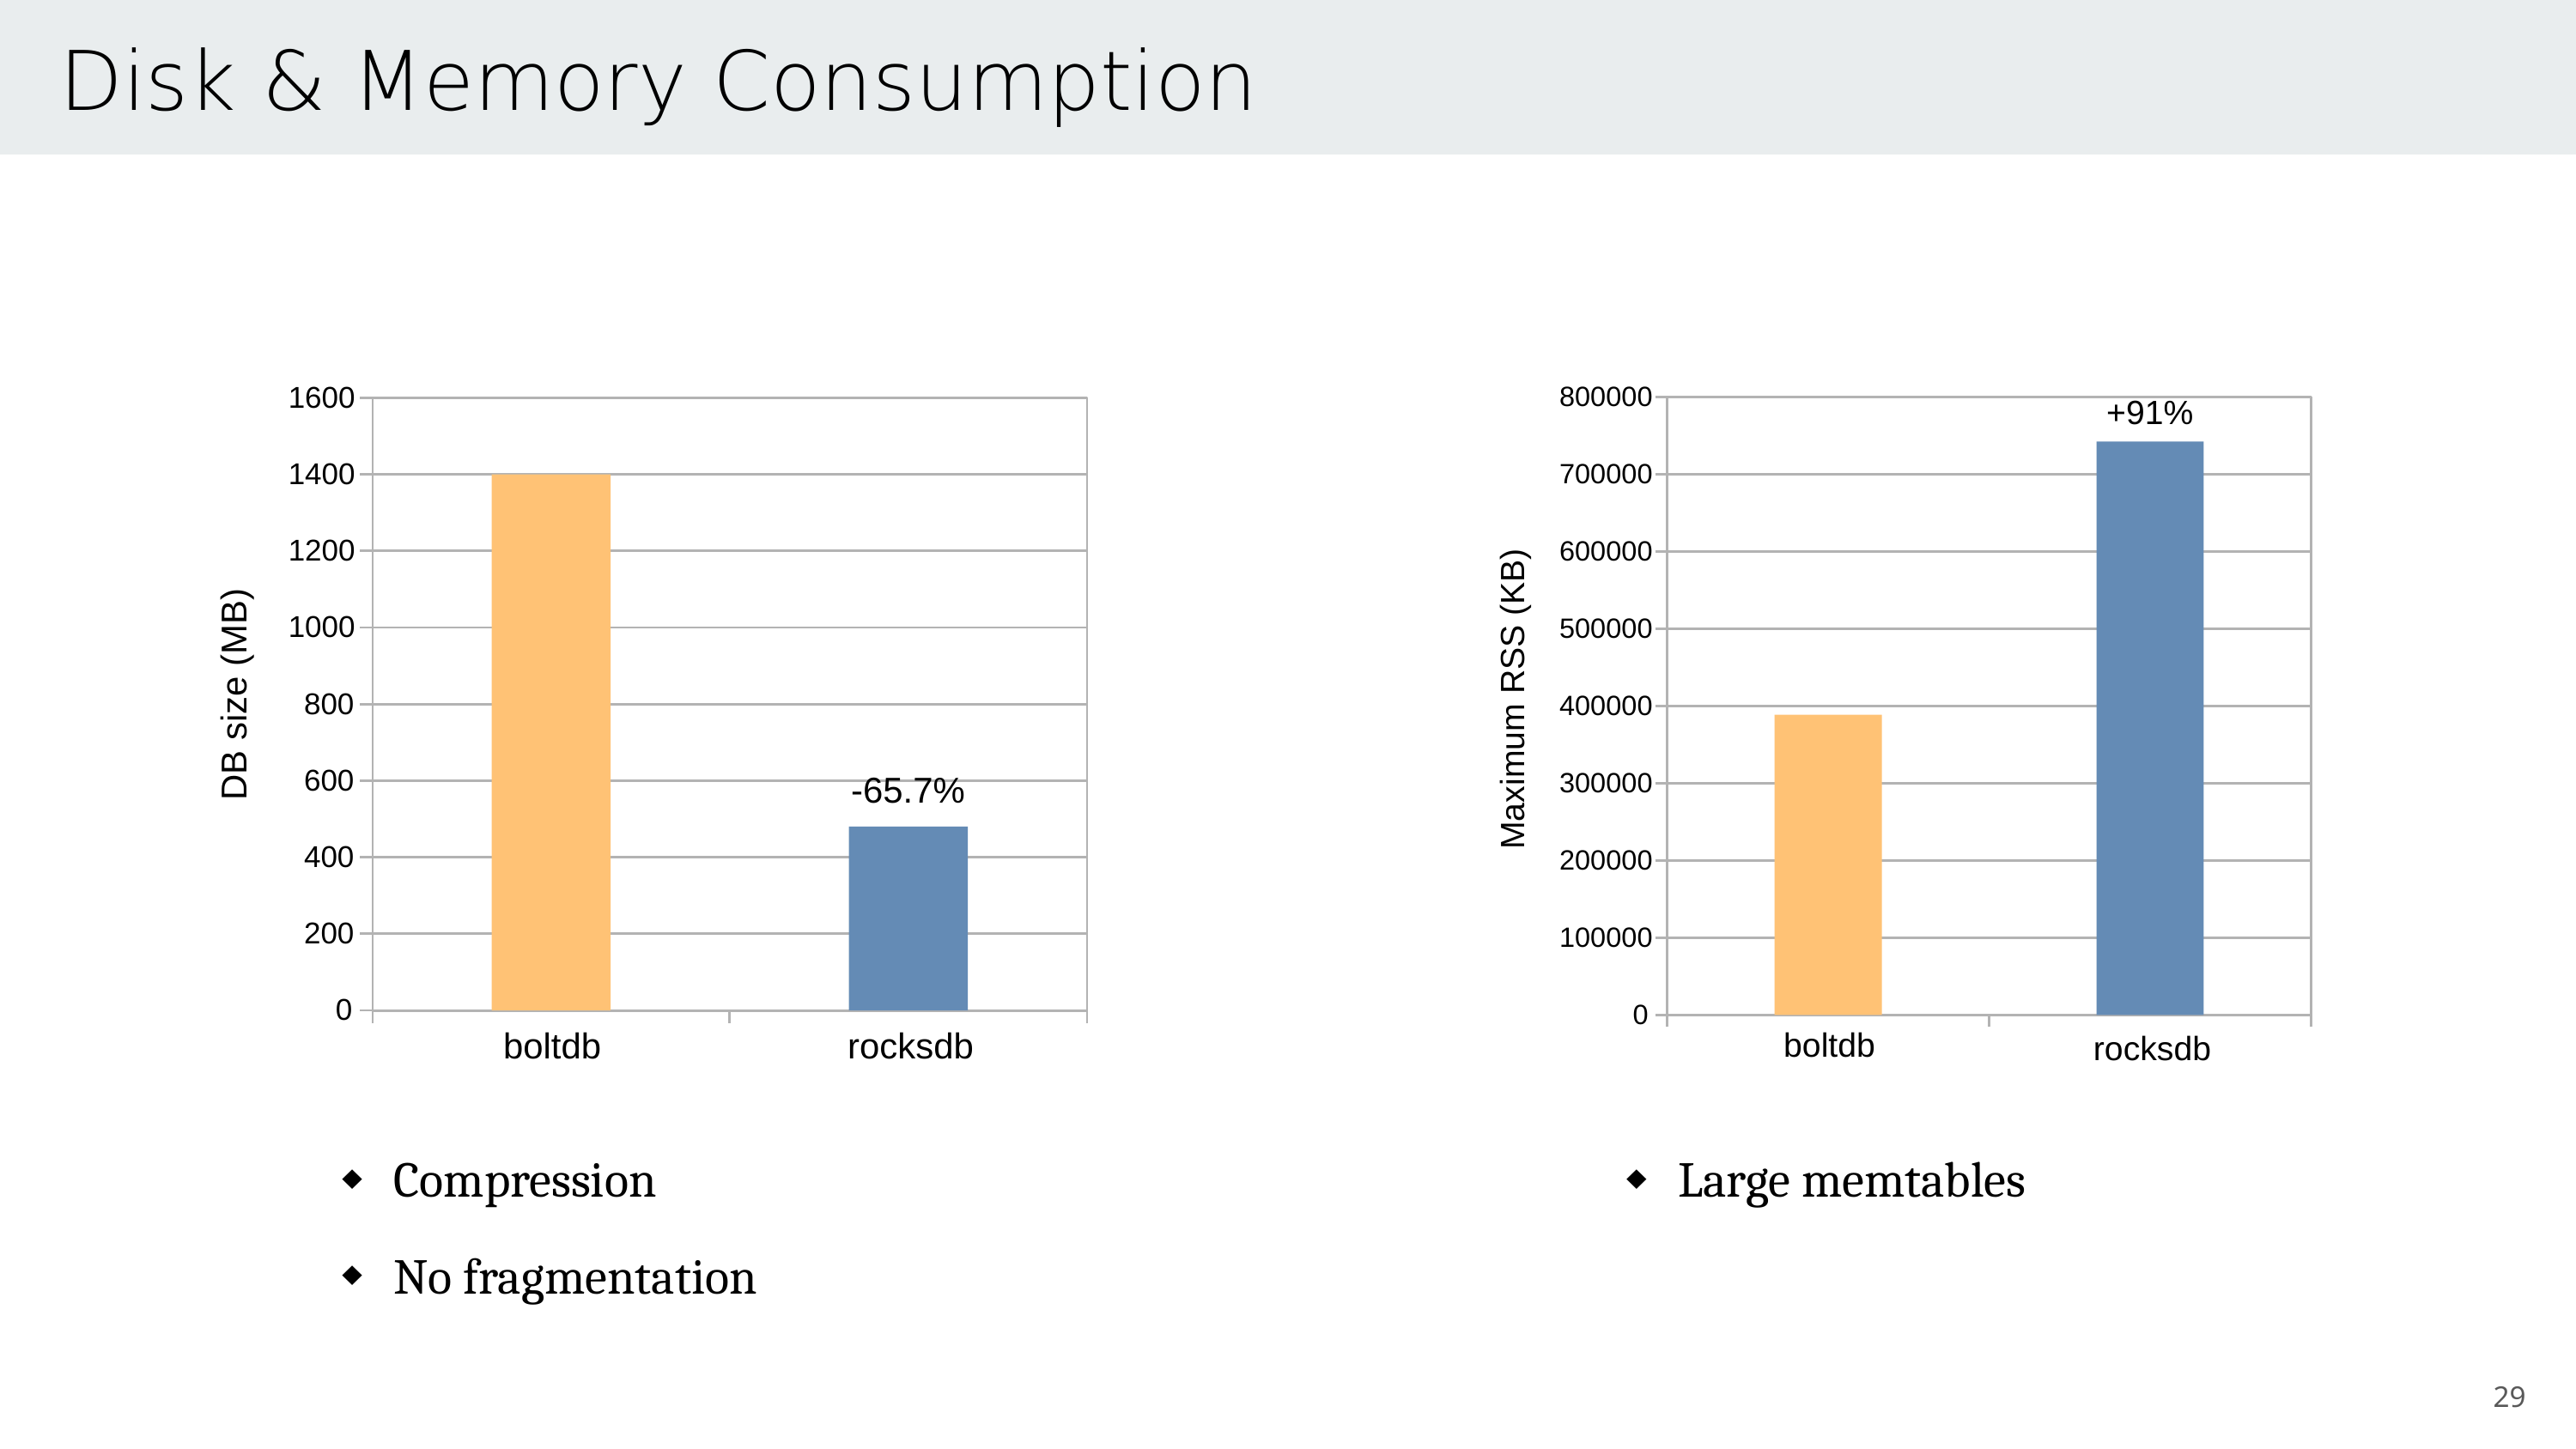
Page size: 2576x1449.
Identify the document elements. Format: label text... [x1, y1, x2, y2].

title Disk & Memory Consumption [59, 6, 2226, 158]
picture [1461, 367, 2326, 1081]
picture [184, 367, 1102, 1081]
text_box No fragmentation [329, 1242, 784, 1314]
text_box Compression [329, 1146, 687, 1218]
text_box Large memtables [1613, 1146, 2059, 1218]
